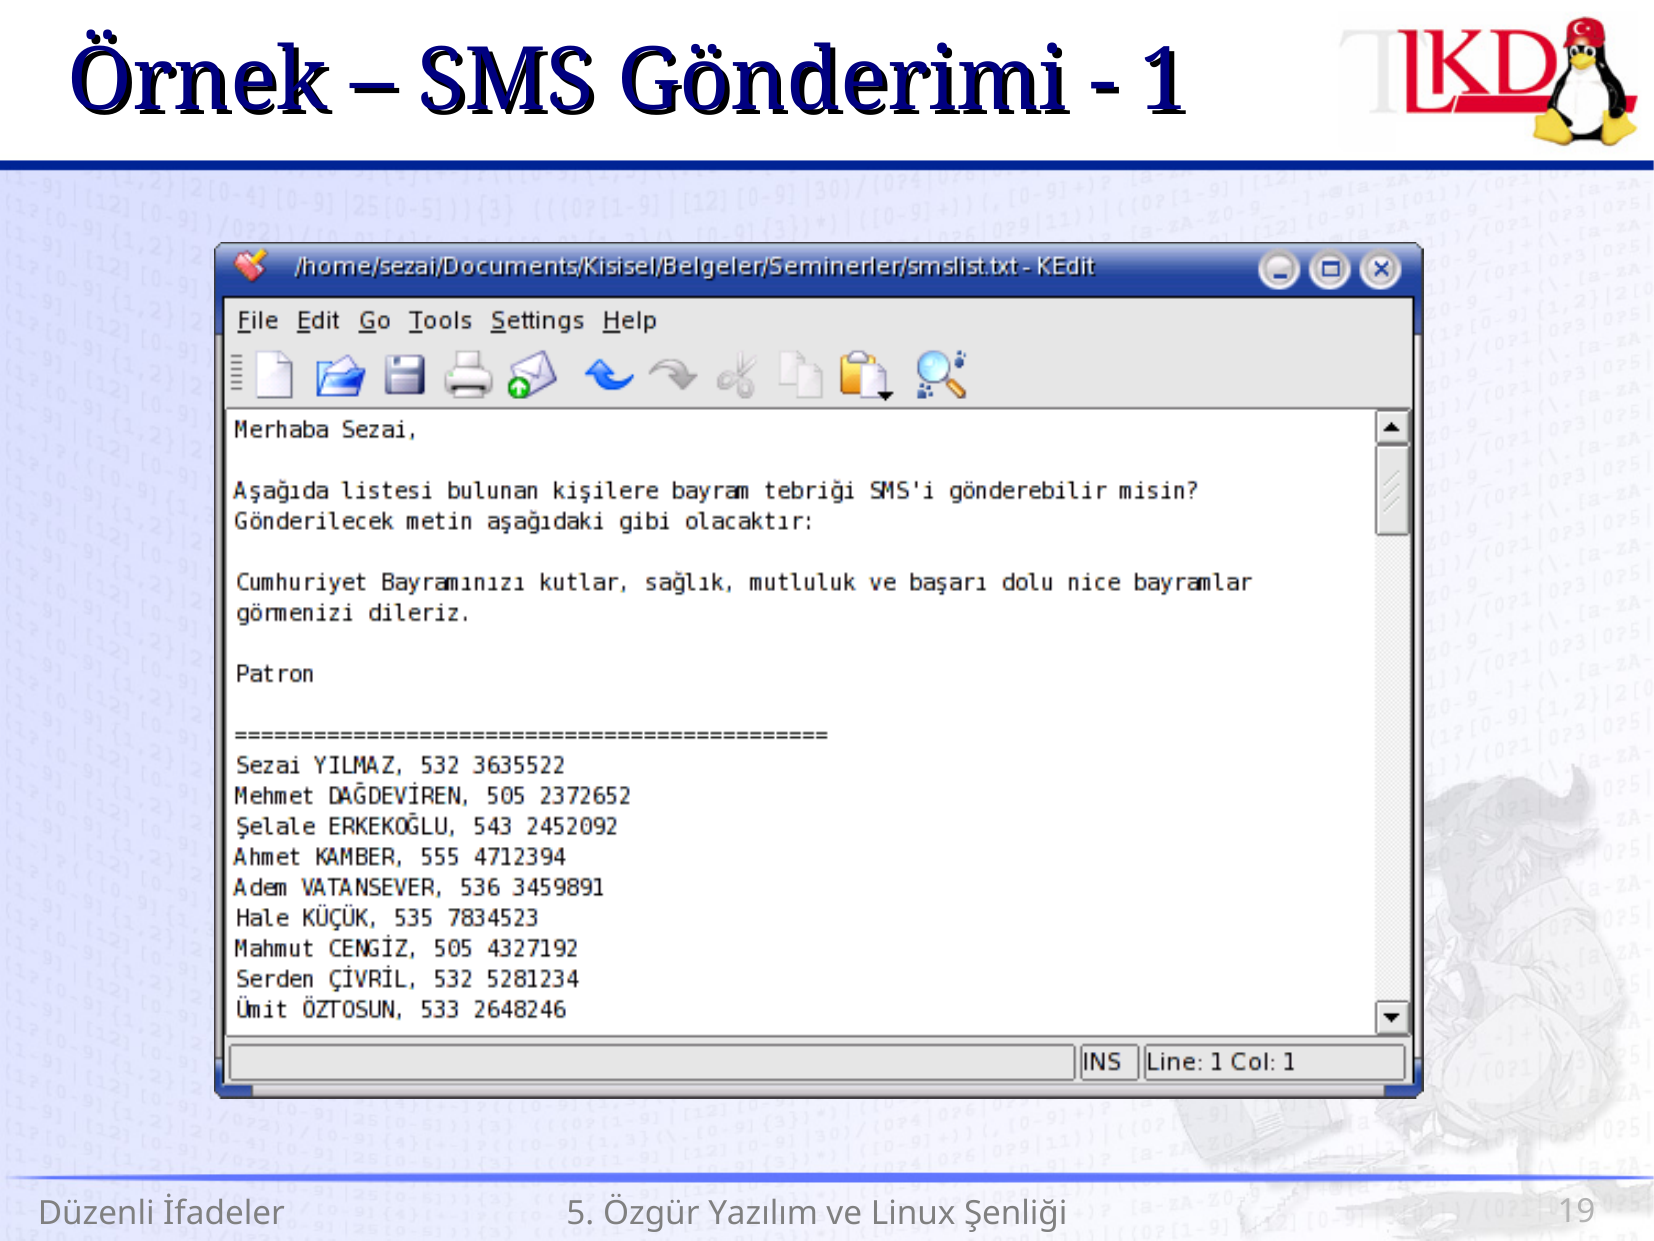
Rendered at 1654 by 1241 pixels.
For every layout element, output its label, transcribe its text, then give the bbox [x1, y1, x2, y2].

picture [0, 0, 1654, 1241]
title Örnek – SMS Gönderimi - 1 [67, 13, 1399, 138]
